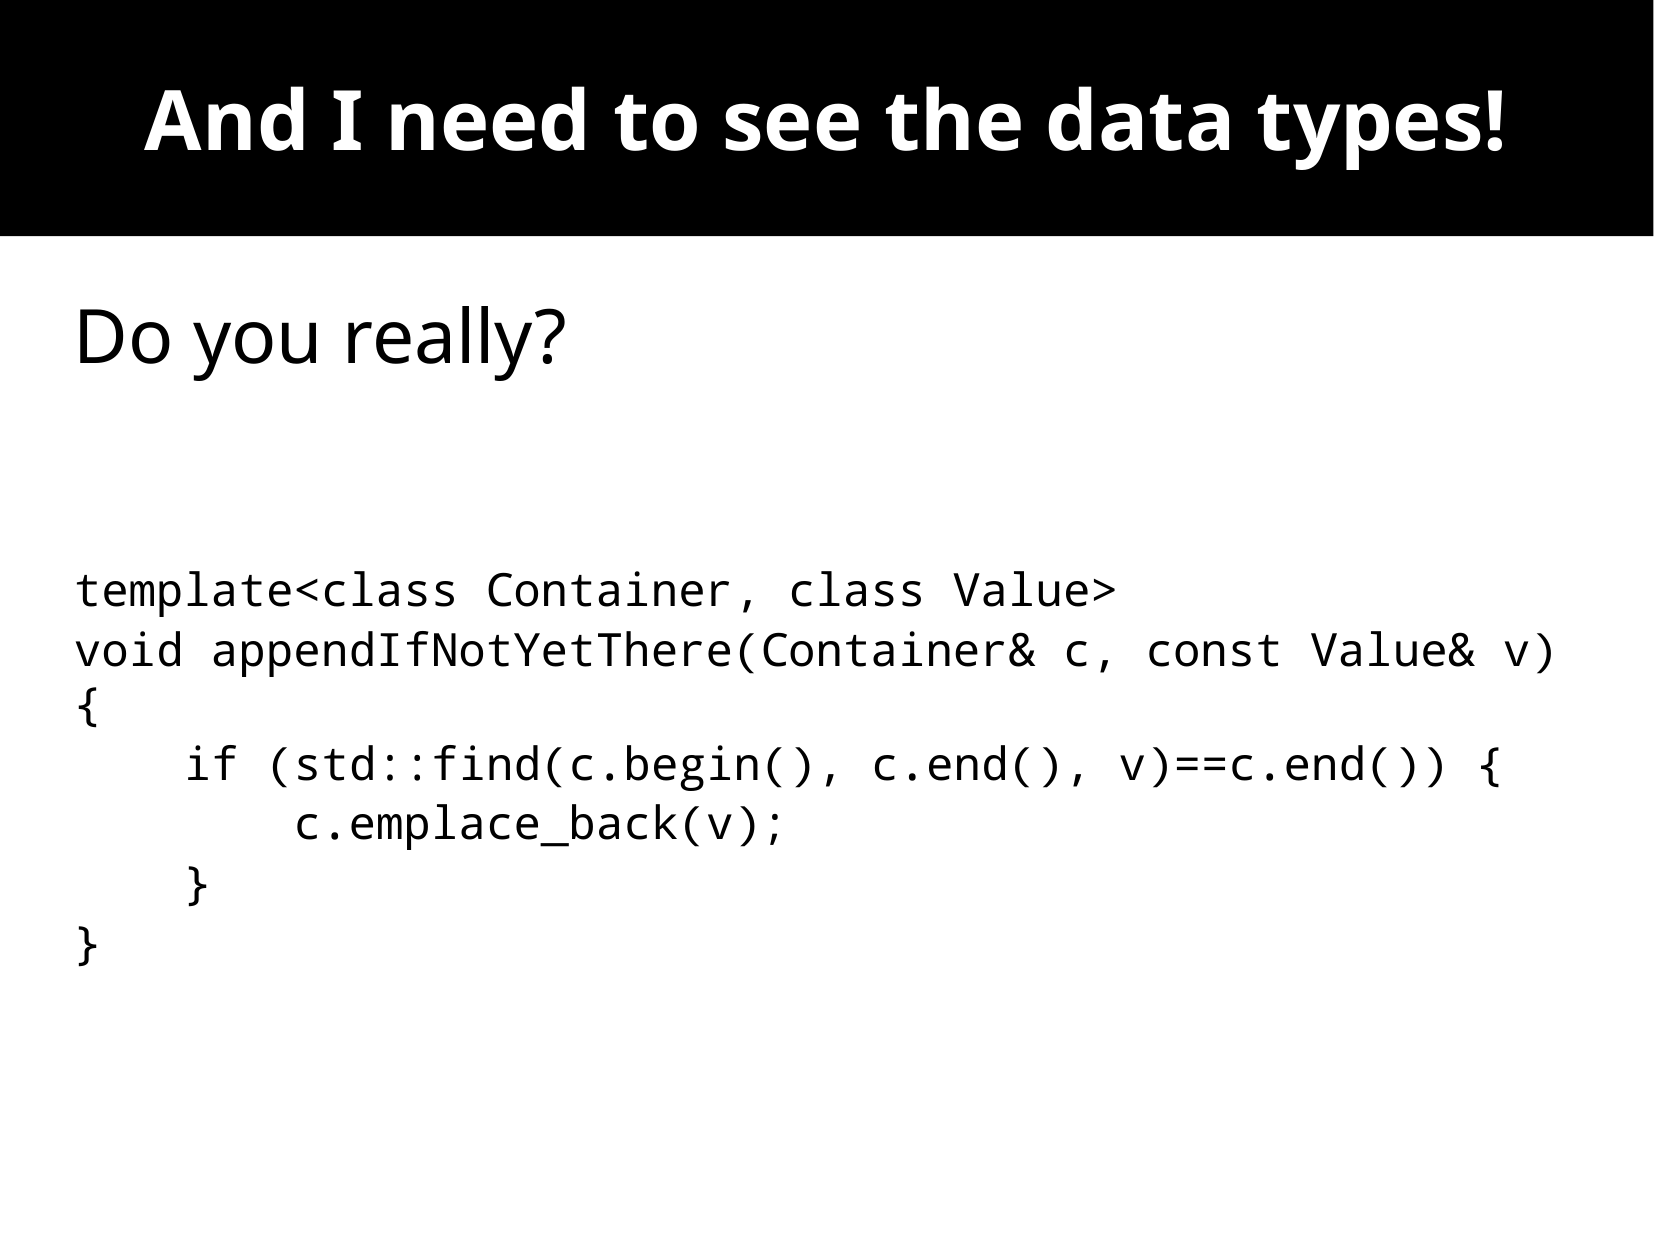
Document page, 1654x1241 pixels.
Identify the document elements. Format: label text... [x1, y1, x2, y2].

text_box Do you really? template<class Container, class Value> void appendIfNotYetThere(Container& c, const Value& v) { if (std::find(c.begin(), c.end(), v)==c.end()) { c.emplace_back(v); } } [59, 275, 1619, 1193]
subtitle And I need to see the data types! [0, 0, 1654, 237]
